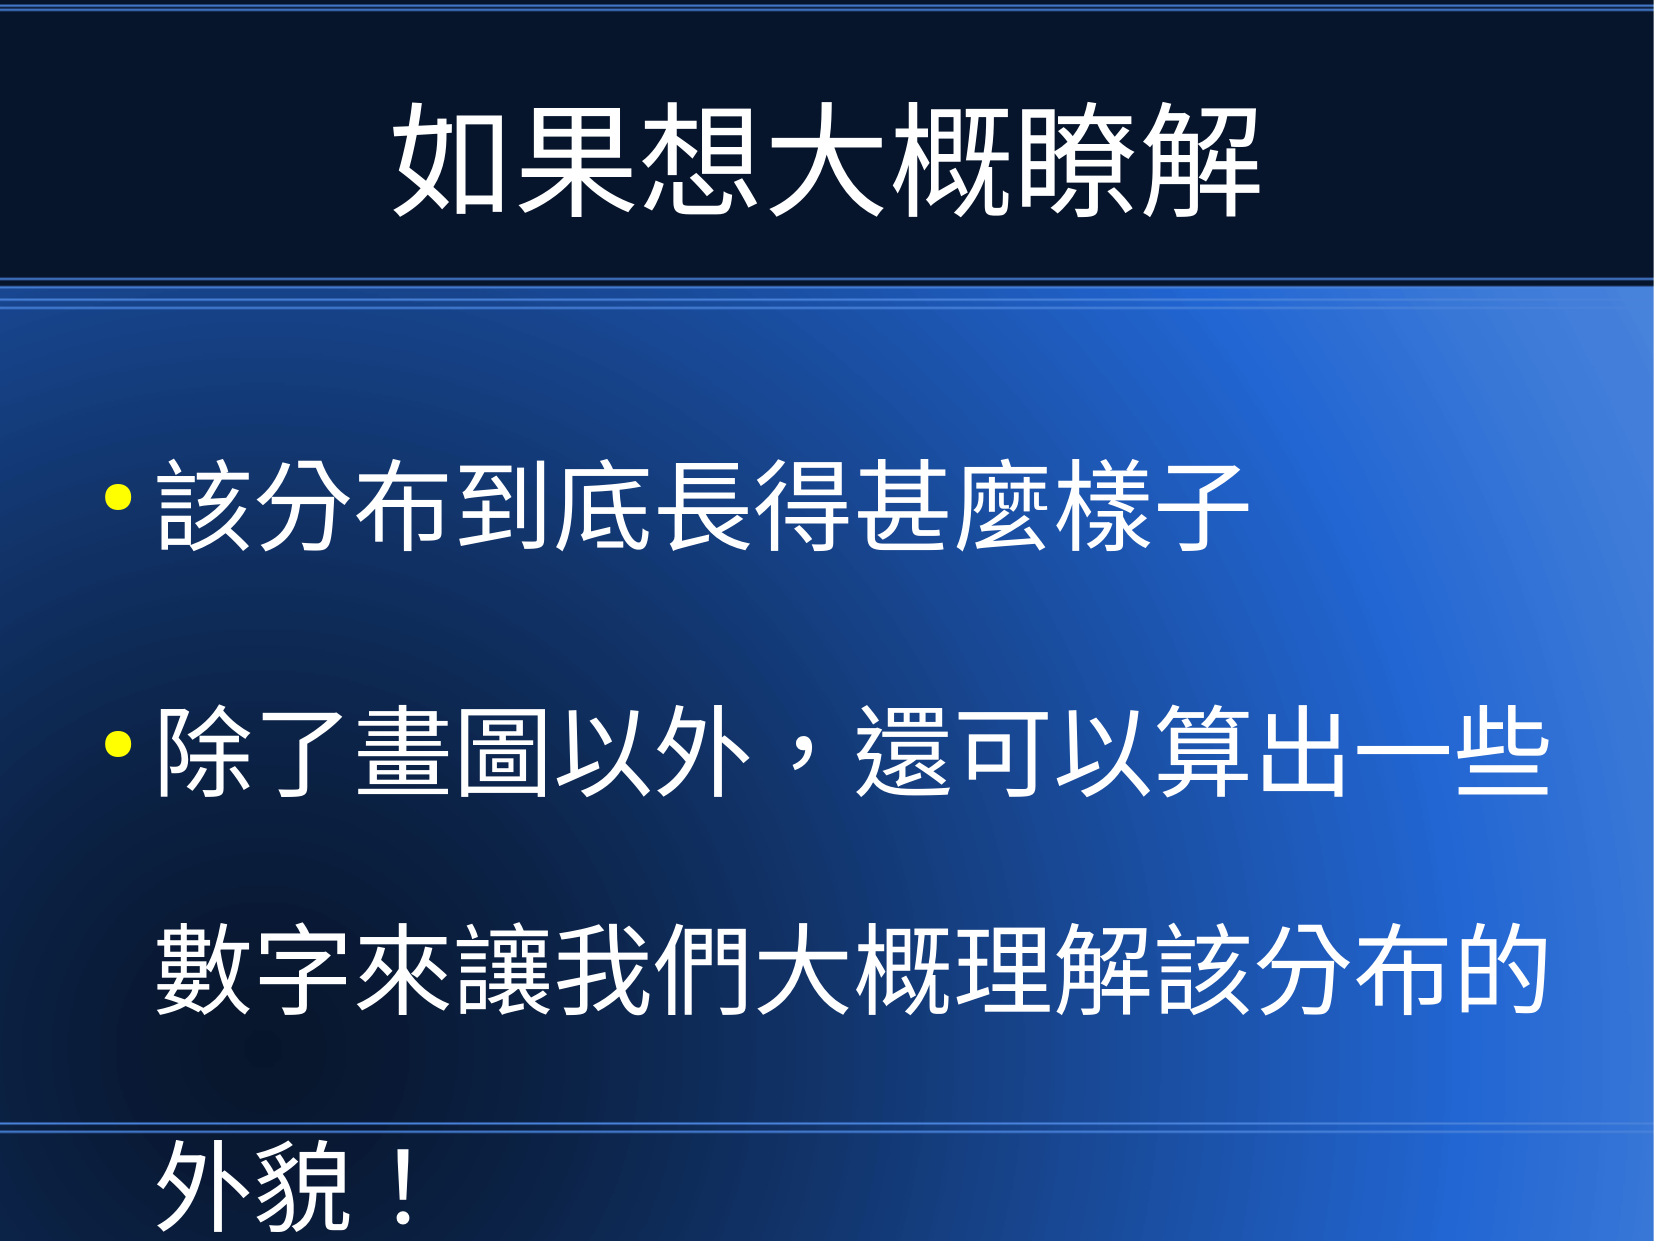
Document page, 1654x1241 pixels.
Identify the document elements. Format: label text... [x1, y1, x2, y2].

picture [0, 0, 1654, 1241]
title 如果想大概瞭解 [82, 49, 1571, 257]
list 該分布到底長得甚麼樣子 除了畫圖以外，還可以算出一些數字來讓我們大概理解該分布的外貌！ [82, 355, 1571, 1241]
